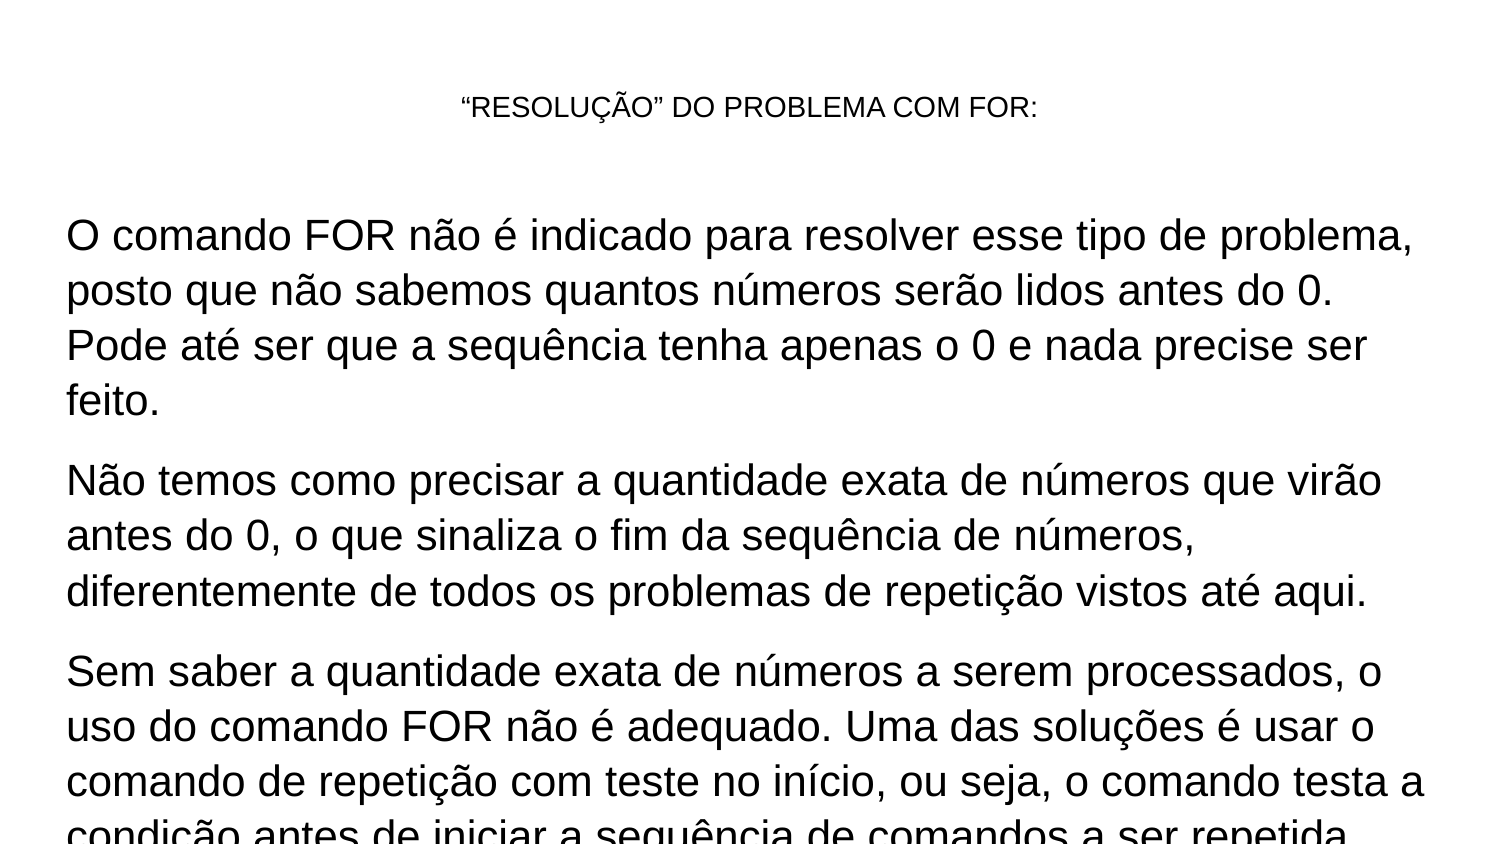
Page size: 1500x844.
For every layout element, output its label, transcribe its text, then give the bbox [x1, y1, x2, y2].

list O comando FOR não é indicado para resolver esse tipo de problema, posto que não sabemos quantos números serão lidos antes do 0. Pode até ser que a sequência tenha apenas o 0 e nada precise ser feito. Não temos como precisar a quantidade exata de números que virão antes do 0, o que sinaliza o fim da sequência de números, diferentemente de todos os problemas de repetição vistos até aqui. Sem saber a quantidade exata de números a serem processados, o uso do comando FOR não é adequado. Uma das soluções é usar o comando de repetição com teste no início, ou seja, o comando testa a condição antes de iniciar a sequência de comandos a ser repetida. [51, 189, 1449, 844]
title “RESOLUÇÃO” DO PROBLEMA COM FOR: [51, 72, 1449, 167]
